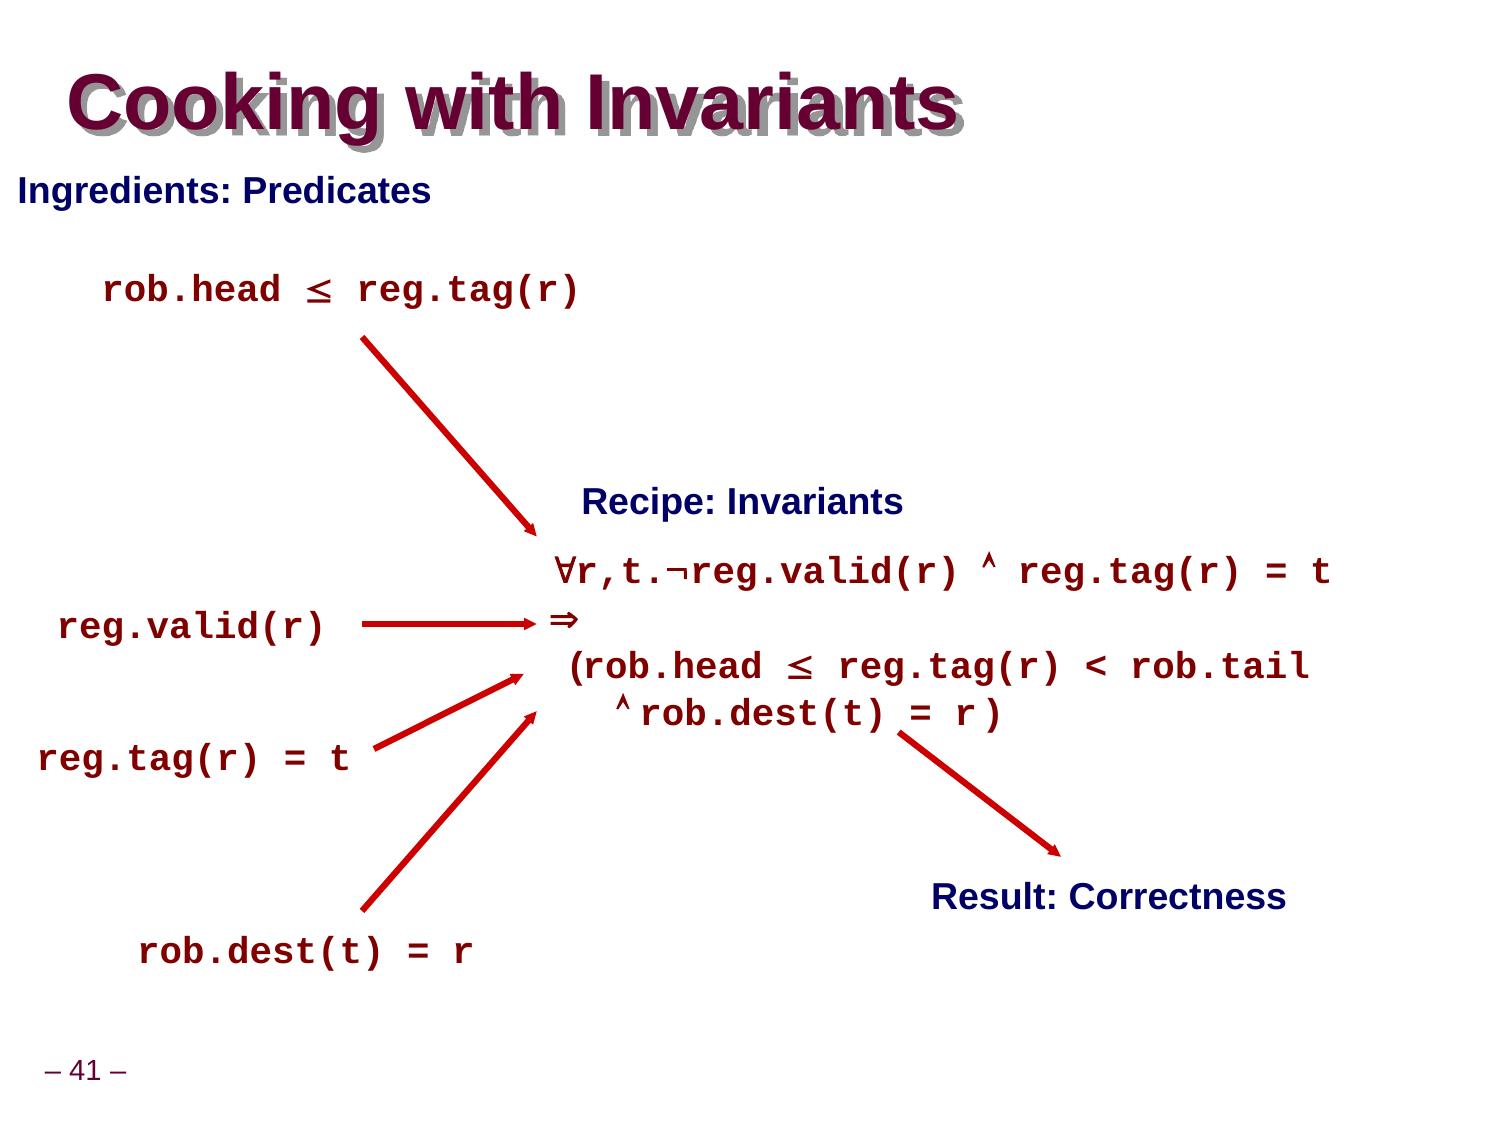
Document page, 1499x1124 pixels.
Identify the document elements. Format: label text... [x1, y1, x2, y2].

text_box reg.valid(r) [49, 598, 335, 655]
text_box Ingredients: Predicates [9, 163, 440, 219]
title Cooking with Invariants [66, 40, 1495, 169]
text_box Recipe: Invariants [573, 474, 912, 530]
text_box Result: Correctness [923, 869, 1295, 925]
text_box reg.tag(r) = t [11, 730, 359, 787]
text_box rob.dest(t) = r [123, 923, 488, 980]
text_box r,t.reg.valid(r)  reg.tag(r) = t  (rob.head  reg.tag(r) < rob.tail  rob.dest(t) = r ) [541, 536, 1341, 741]
text_box rob.head  reg.tag(r) [93, 261, 589, 318]
